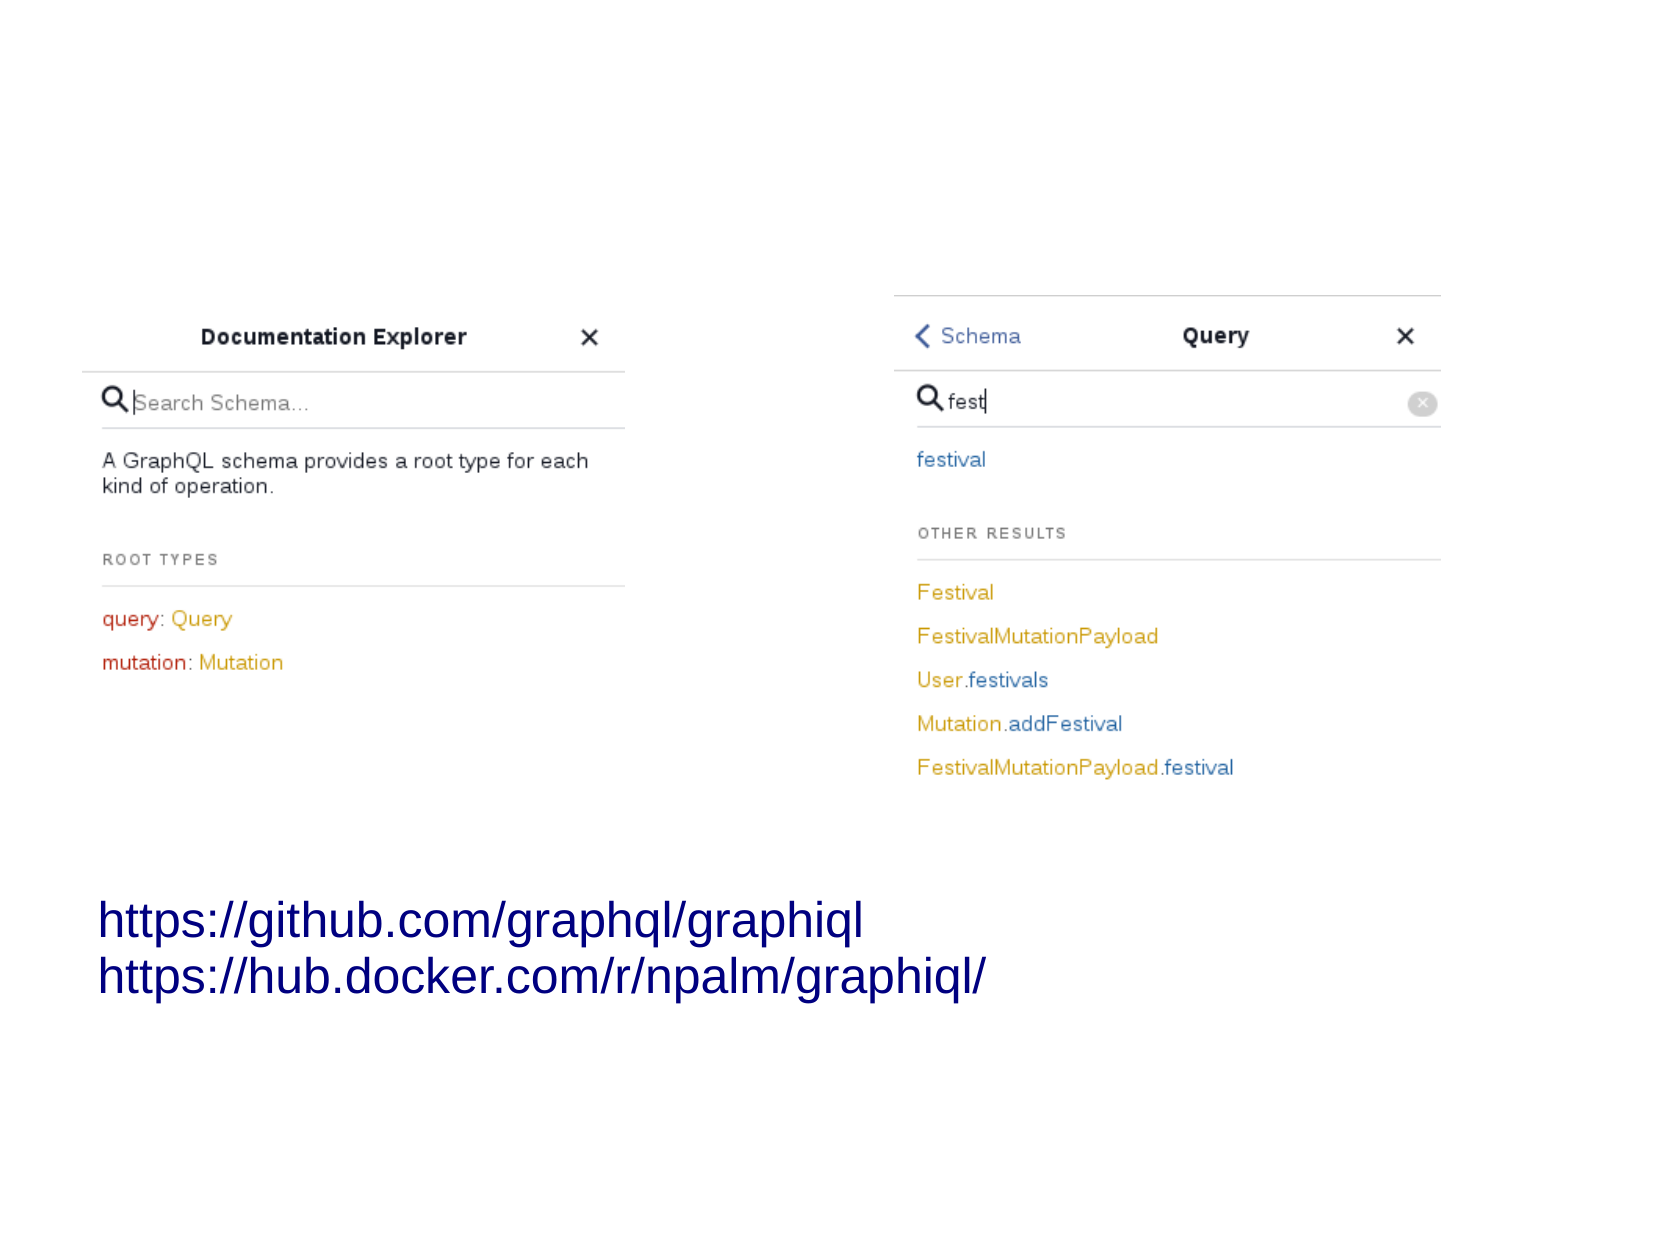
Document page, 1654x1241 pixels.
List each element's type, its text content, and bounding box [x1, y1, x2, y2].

picture [894, 295, 1441, 826]
picture [82, 301, 625, 796]
text_box https://github.com/graphql/graphiql https://hub.docker.com/r/npalm/graphiql/ [82, 885, 1342, 1068]
